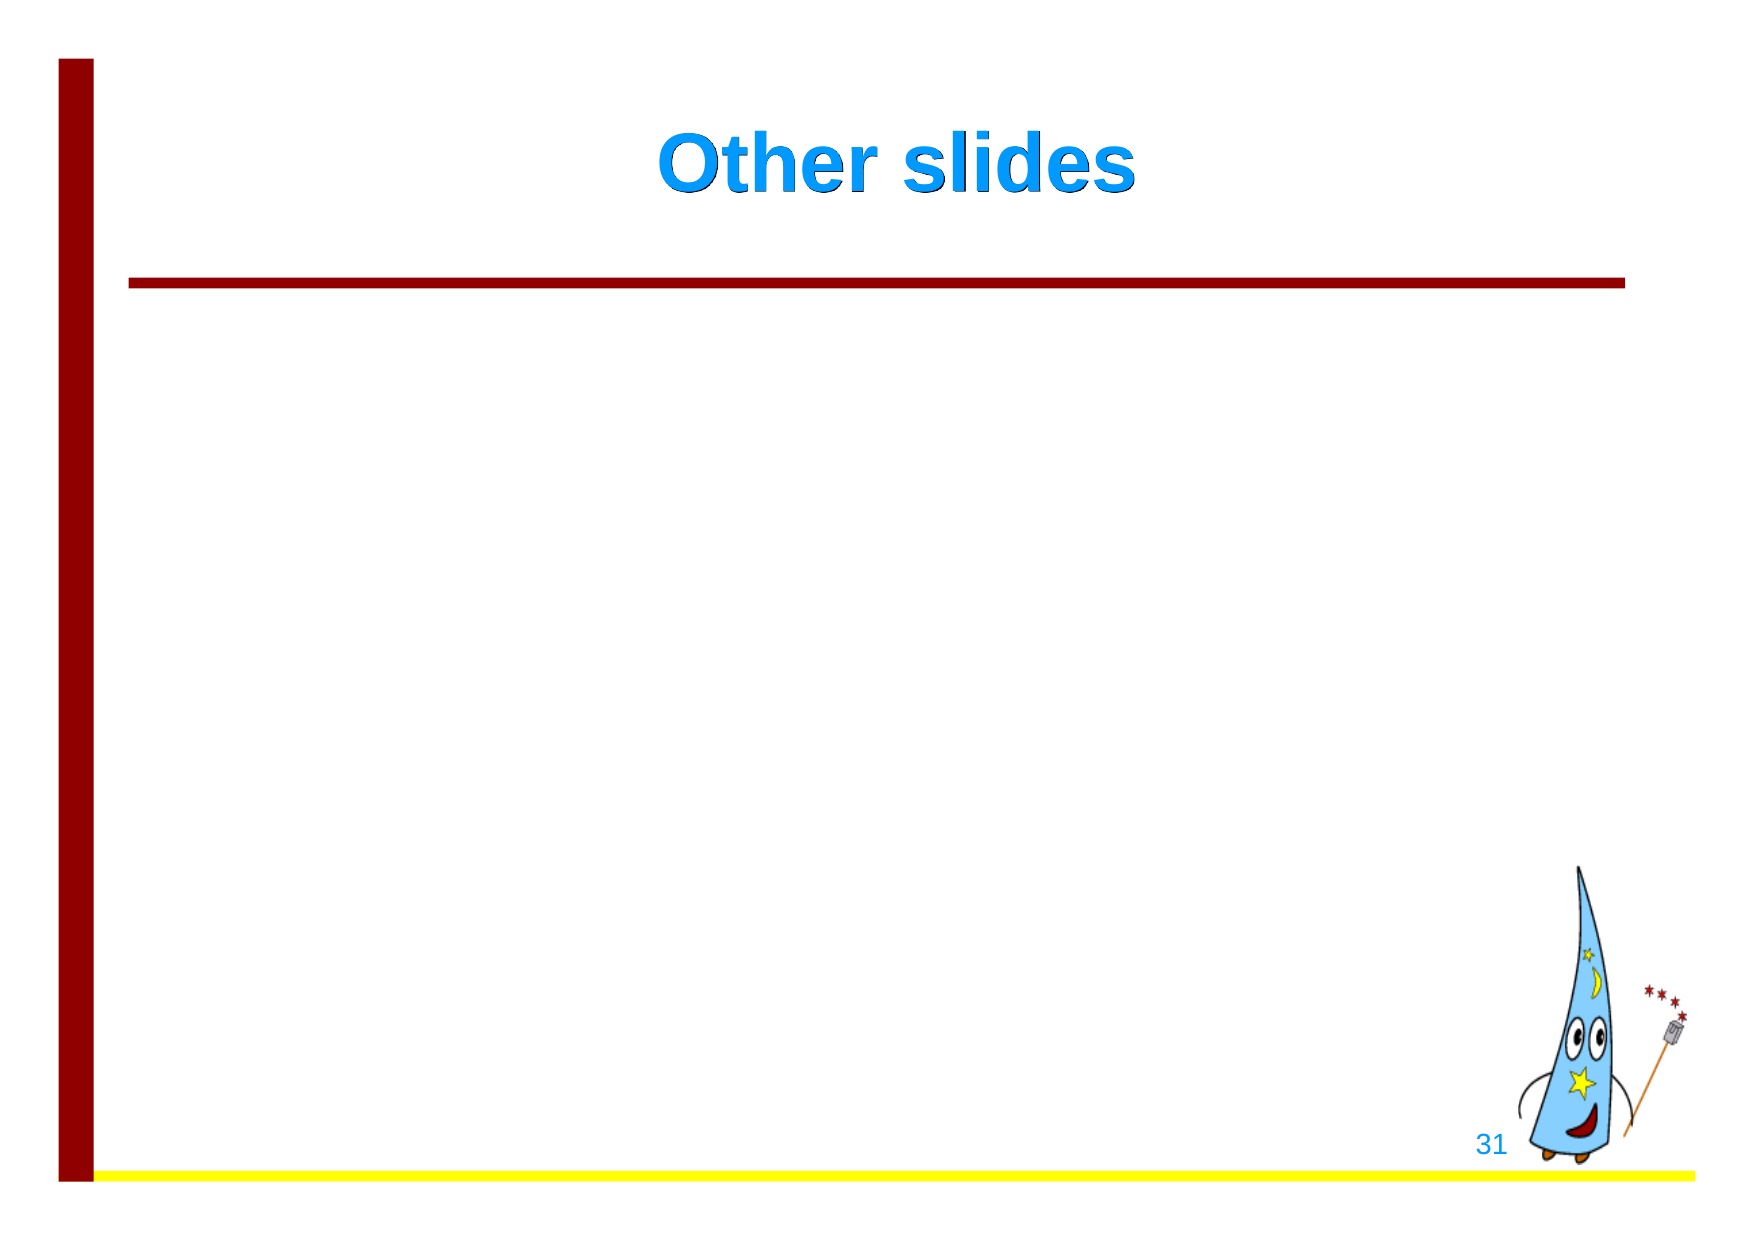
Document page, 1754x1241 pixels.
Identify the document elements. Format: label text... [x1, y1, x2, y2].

picture [1518, 865, 1687, 1165]
title Other slides [152, 74, 1643, 252]
